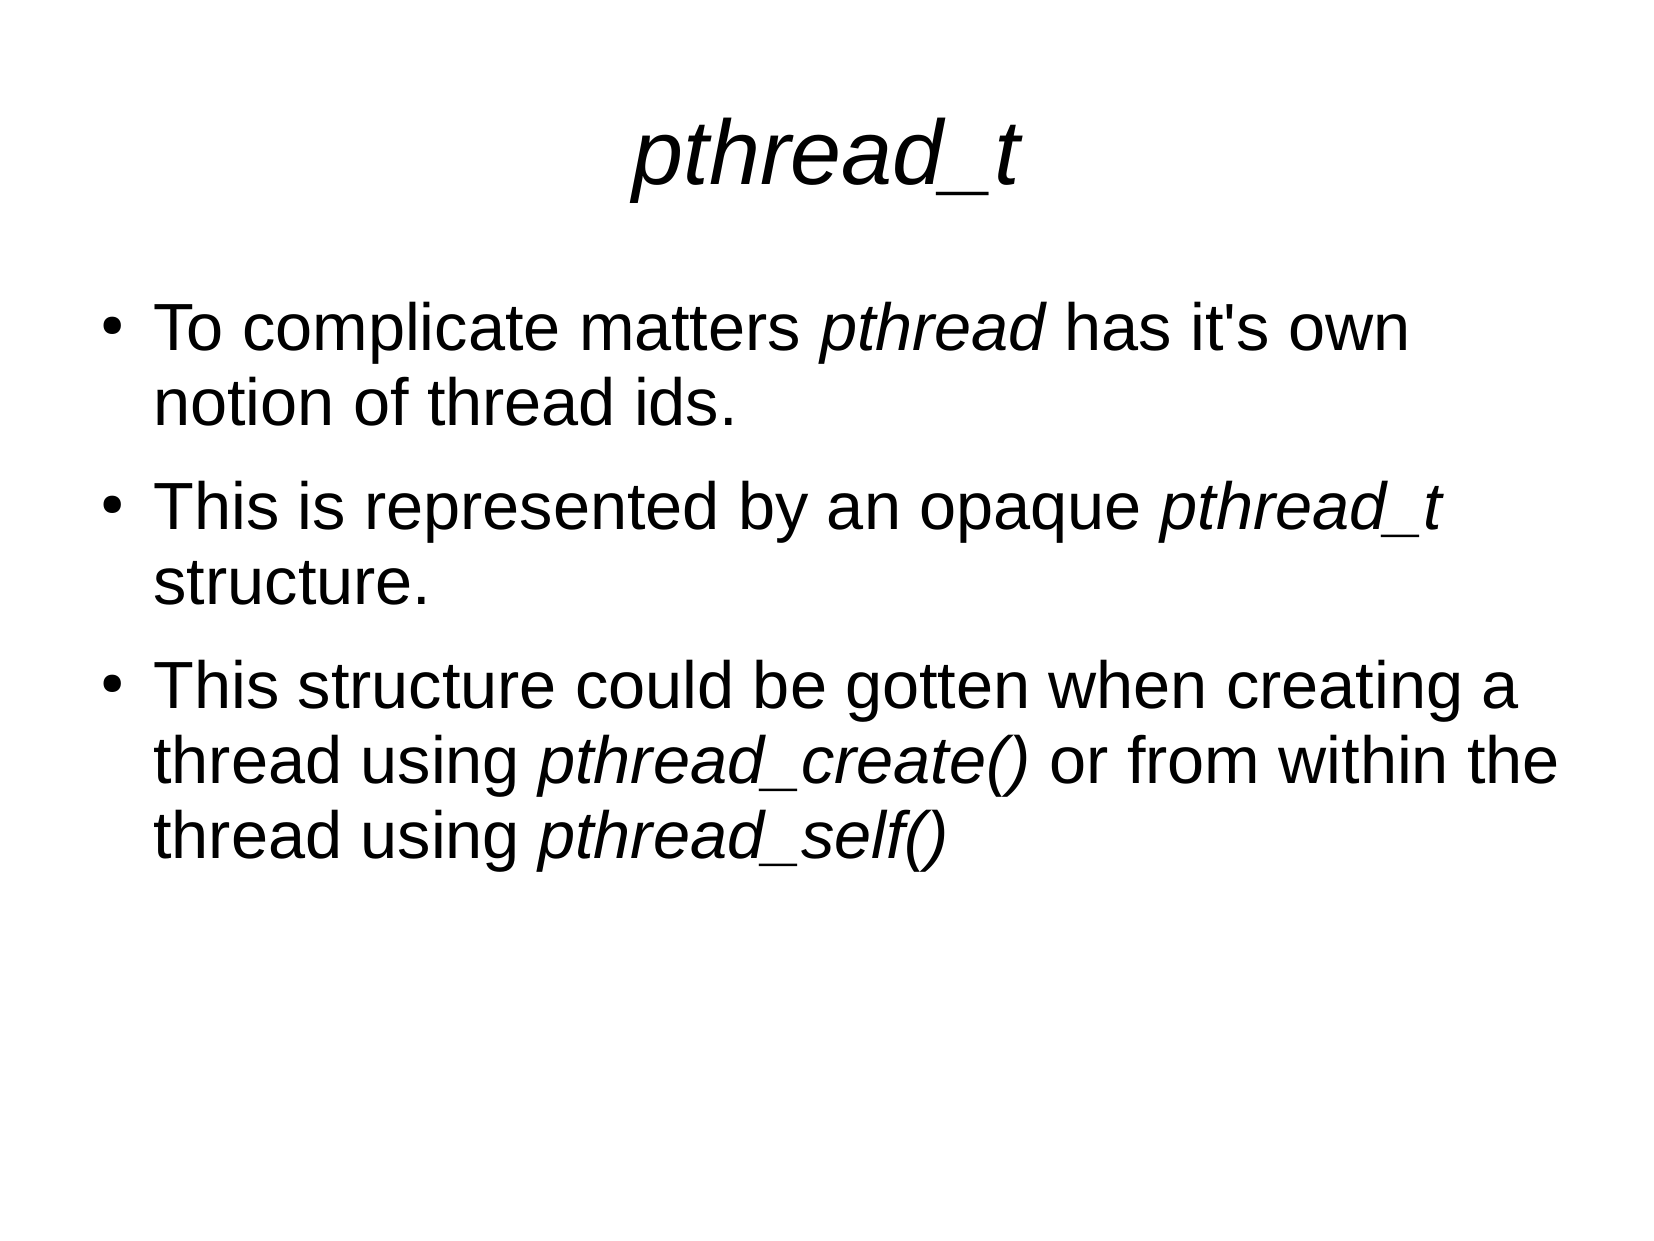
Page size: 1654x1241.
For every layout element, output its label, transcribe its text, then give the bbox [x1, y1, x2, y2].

list To complicate matters pthread has it's own notion of thread ids. This is represented by an opaque pthread_t structure. This structure could be gotten when creating a thread using pthread_create() or from within the thread using pthread_self() [82, 290, 1571, 1109]
title pthread_t [82, 49, 1571, 257]
